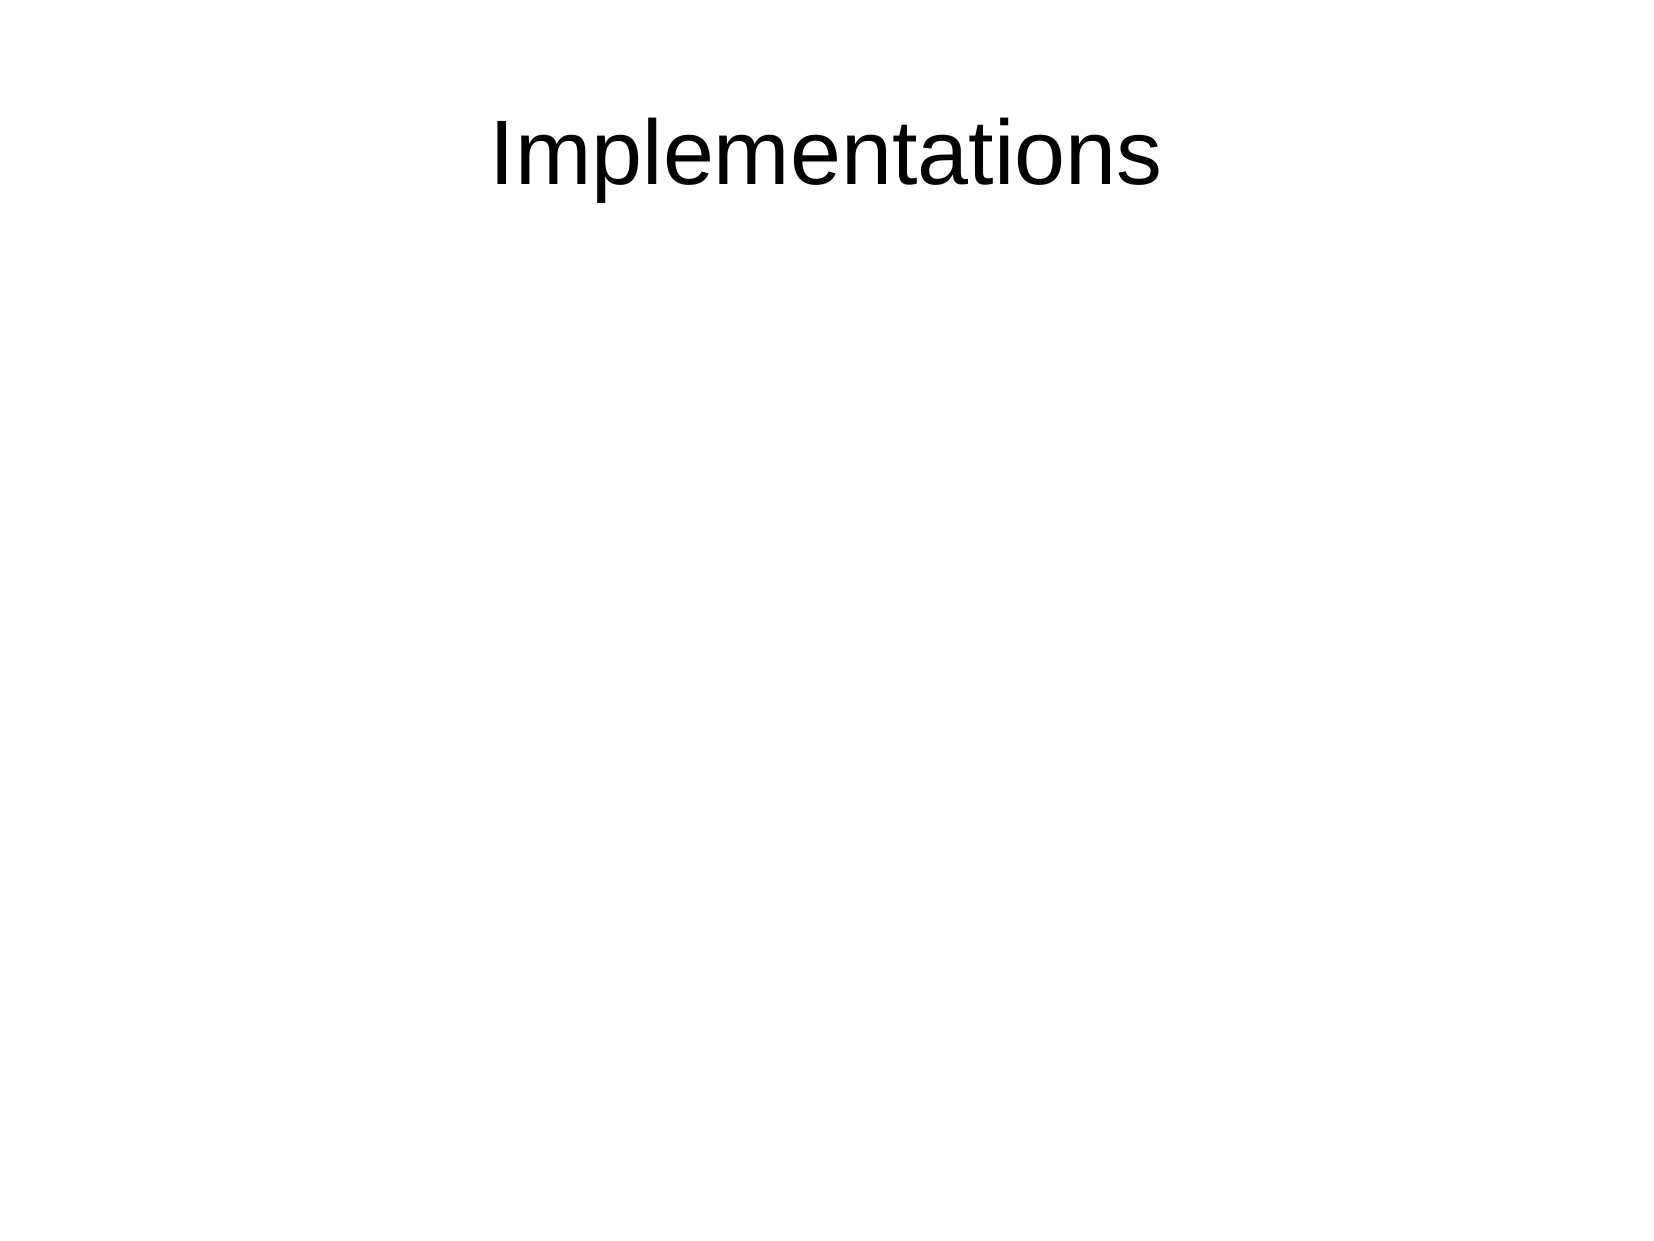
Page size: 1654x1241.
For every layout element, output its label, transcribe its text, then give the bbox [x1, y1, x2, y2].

title Implementations [82, 56, 1571, 250]
